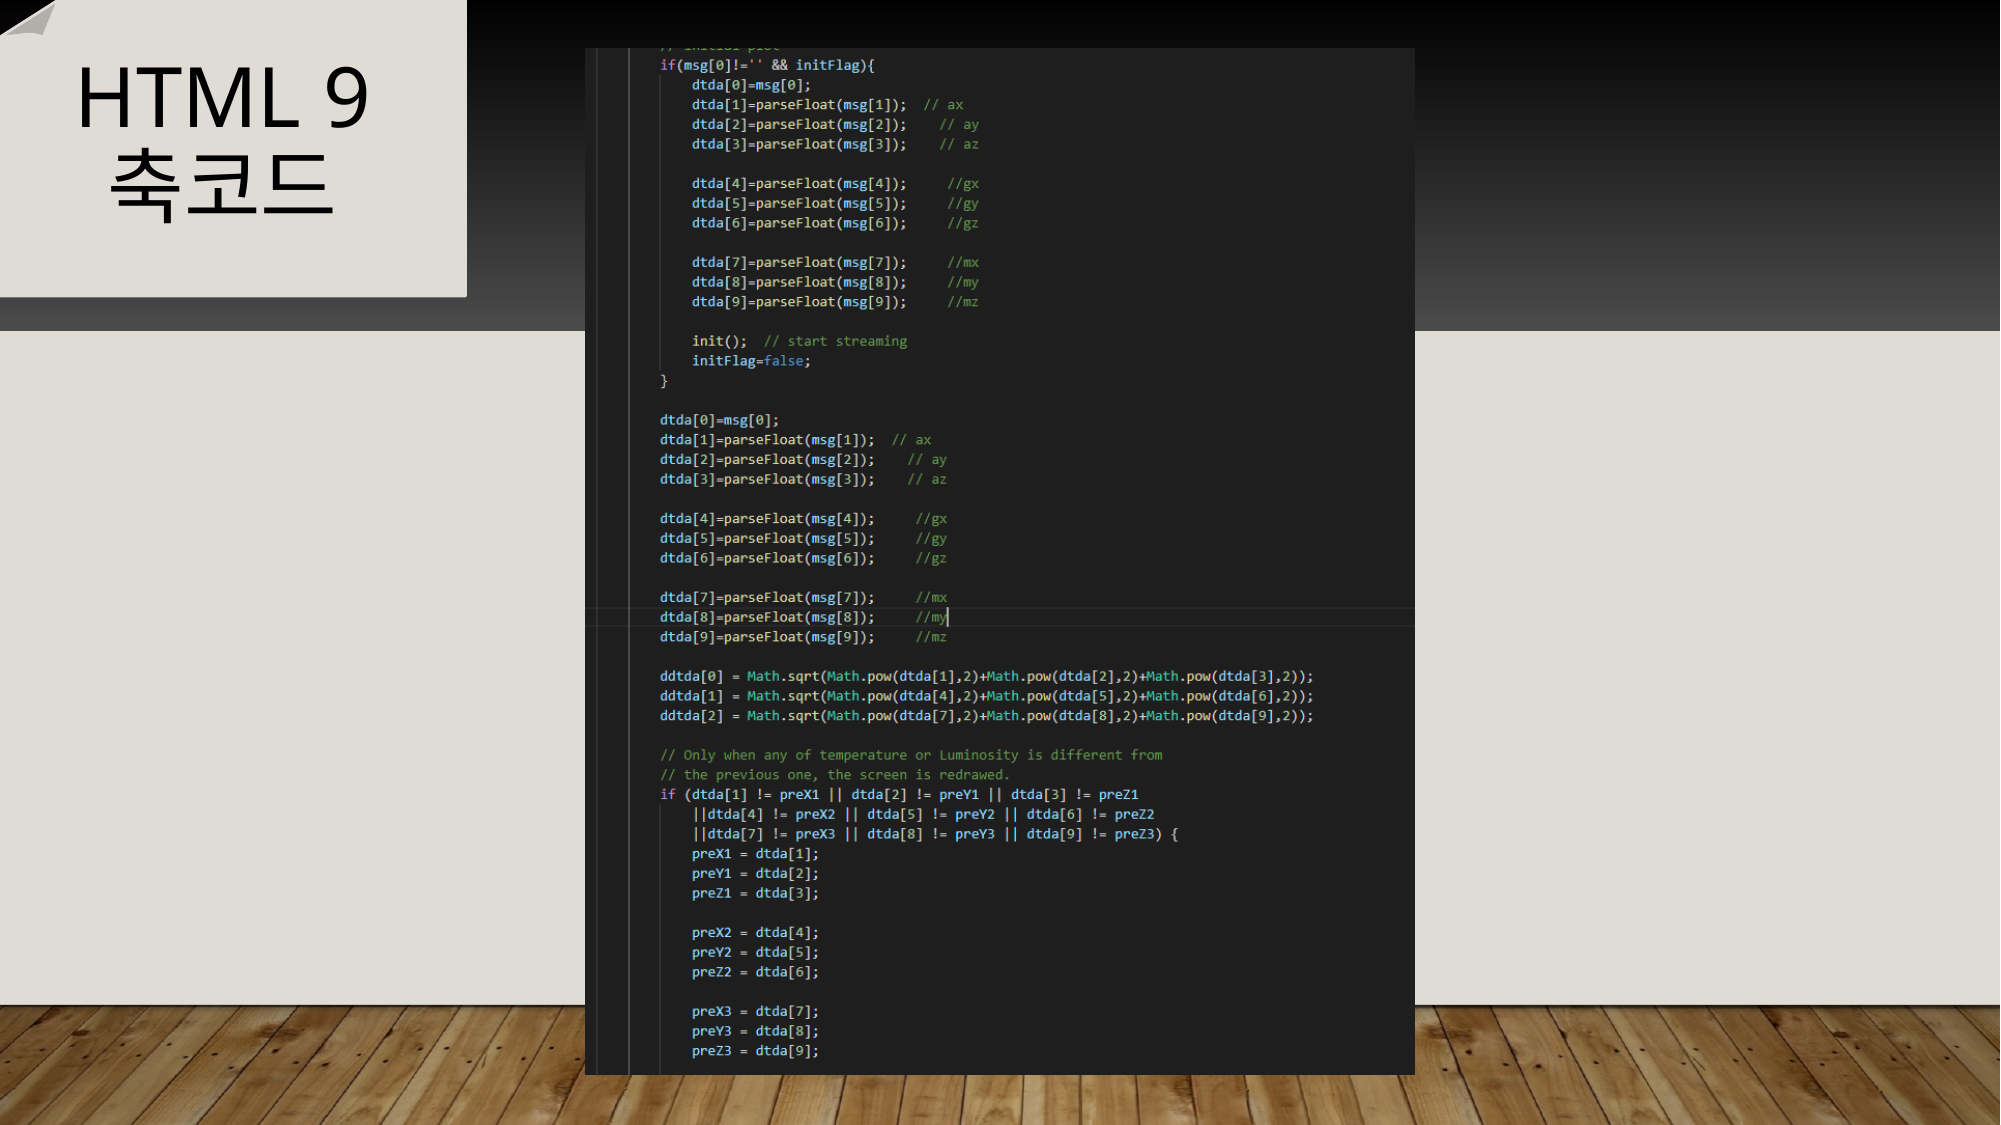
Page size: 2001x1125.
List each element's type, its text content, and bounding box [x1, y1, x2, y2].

text_box HTML 9축코드 [0, 48, 446, 148]
text_box [0, 0, 466, 297]
picture [0, 48, 2000, 1125]
